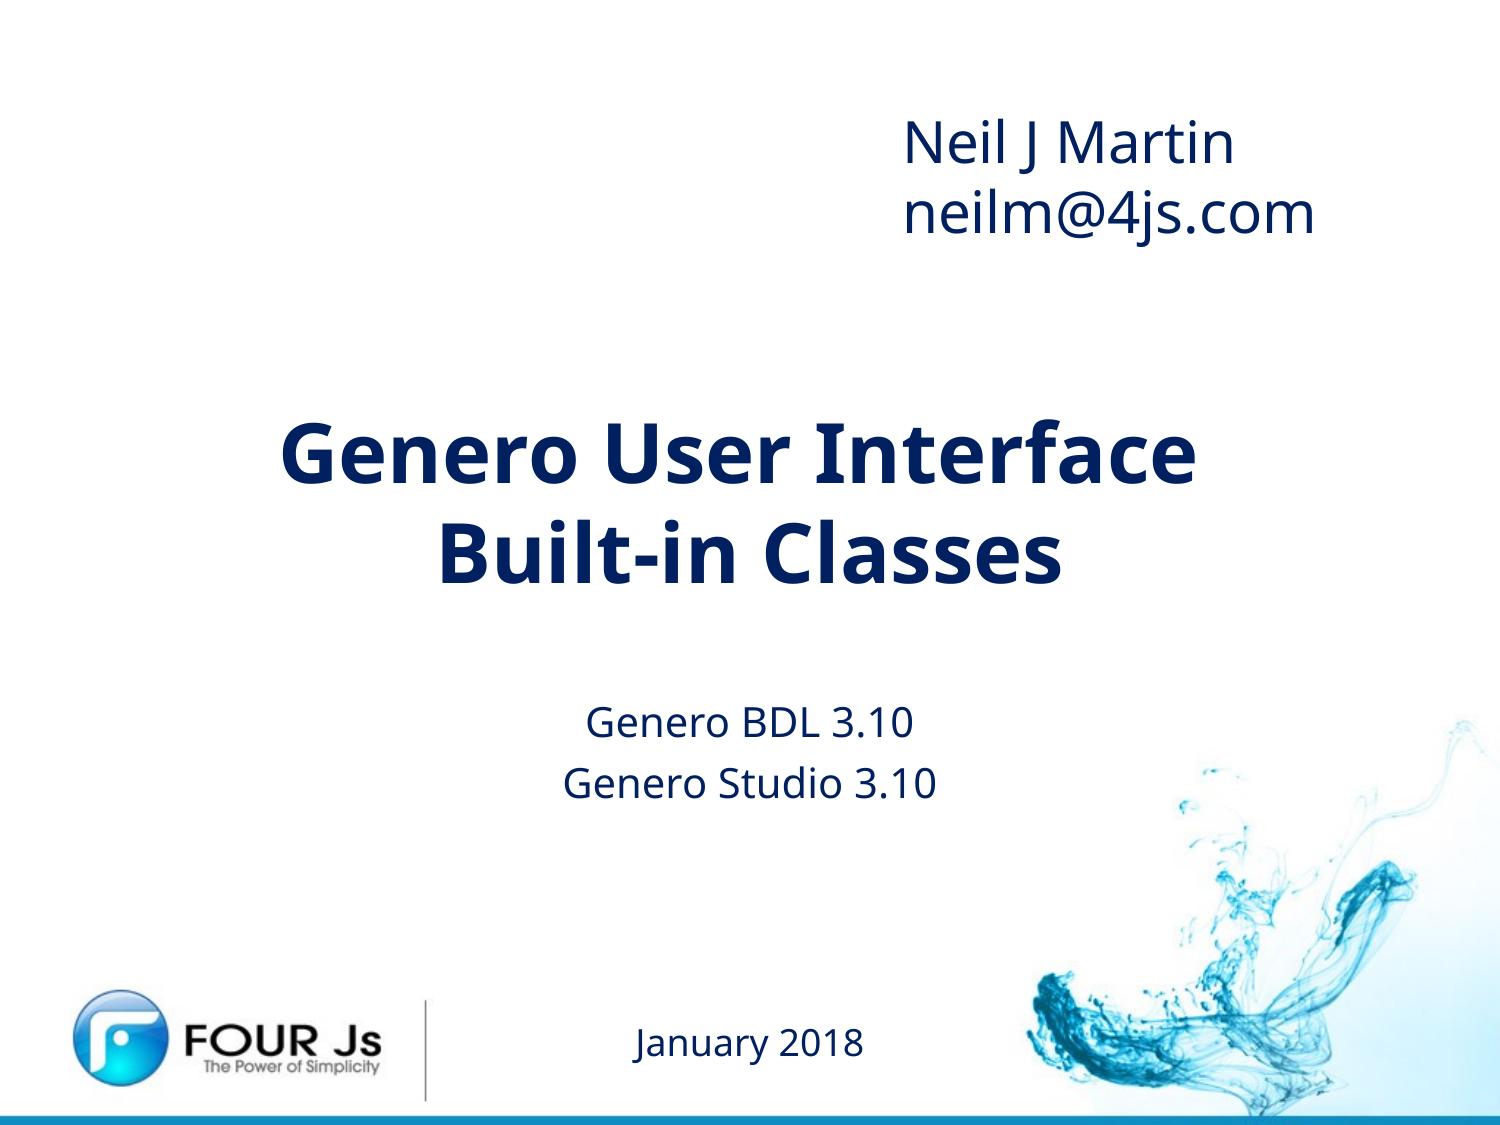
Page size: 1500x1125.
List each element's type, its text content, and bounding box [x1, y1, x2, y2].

subtitle Genero BDL 3.10 Genero Studio 3.10 [225, 688, 1275, 976]
picture [0, 0, 1500, 1122]
title Genero User Interface Built-in Classes [112, 337, 1388, 663]
list January 2018 [519, 1011, 981, 1095]
text_box Neil J Martin neilm@4js.com [887, 97, 1475, 253]
